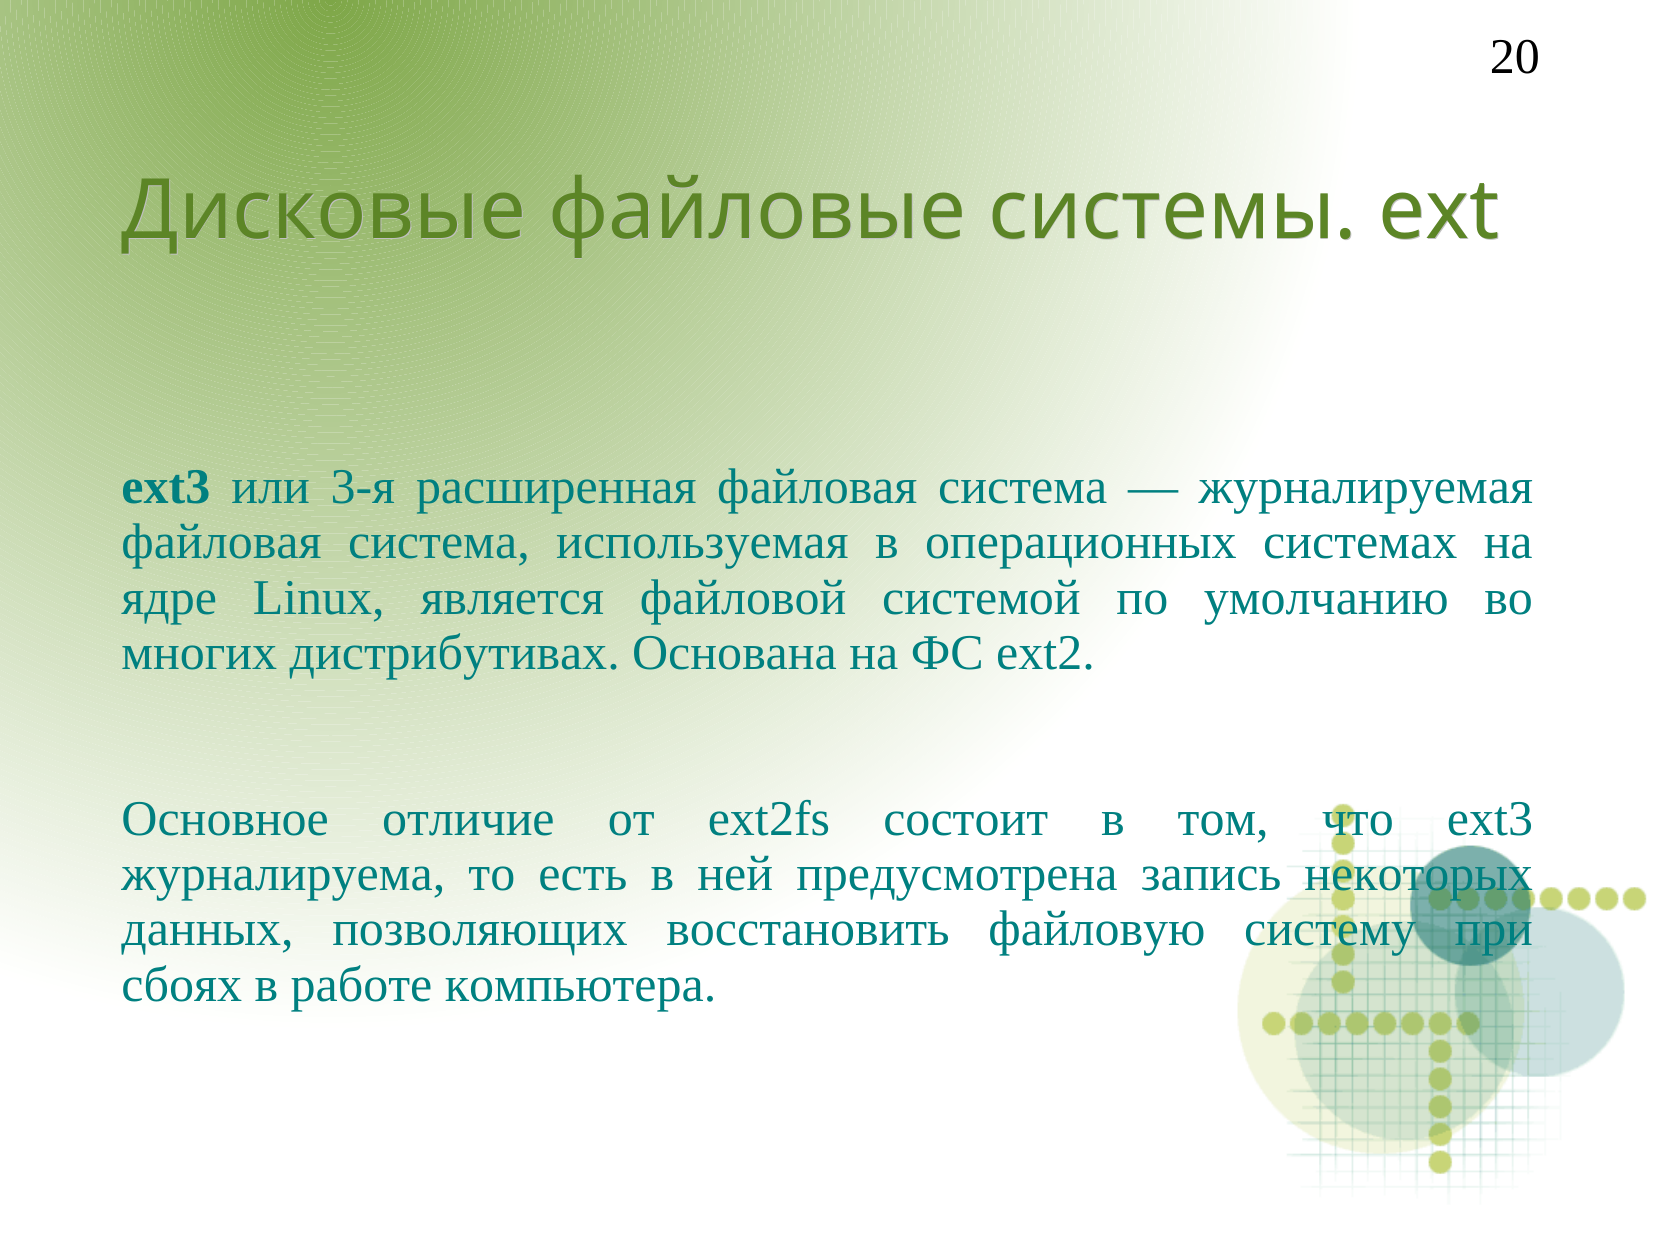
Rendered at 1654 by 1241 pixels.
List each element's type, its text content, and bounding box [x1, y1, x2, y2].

subtitle ext3 или 3-я расширенная файловая система — журналируемая файловая система, используемая в операционных системах на ядре Linux, является файловой системой по умолчанию во многих дистрибутивах. Основана на ФС ext2. Основное отличие от ext2fs состоит в том, что ext3 журналируема, то есть в ней предусмотрена запись некоторых данных, позволяющих восстановить файловую систему при сбоях в работе компьютера. [121, 344, 1534, 1127]
picture [1224, 792, 1654, 1211]
title Дисковые файловые системы. ext [121, 102, 1534, 311]
text_box <номер> [1500, 29, 1654, 89]
